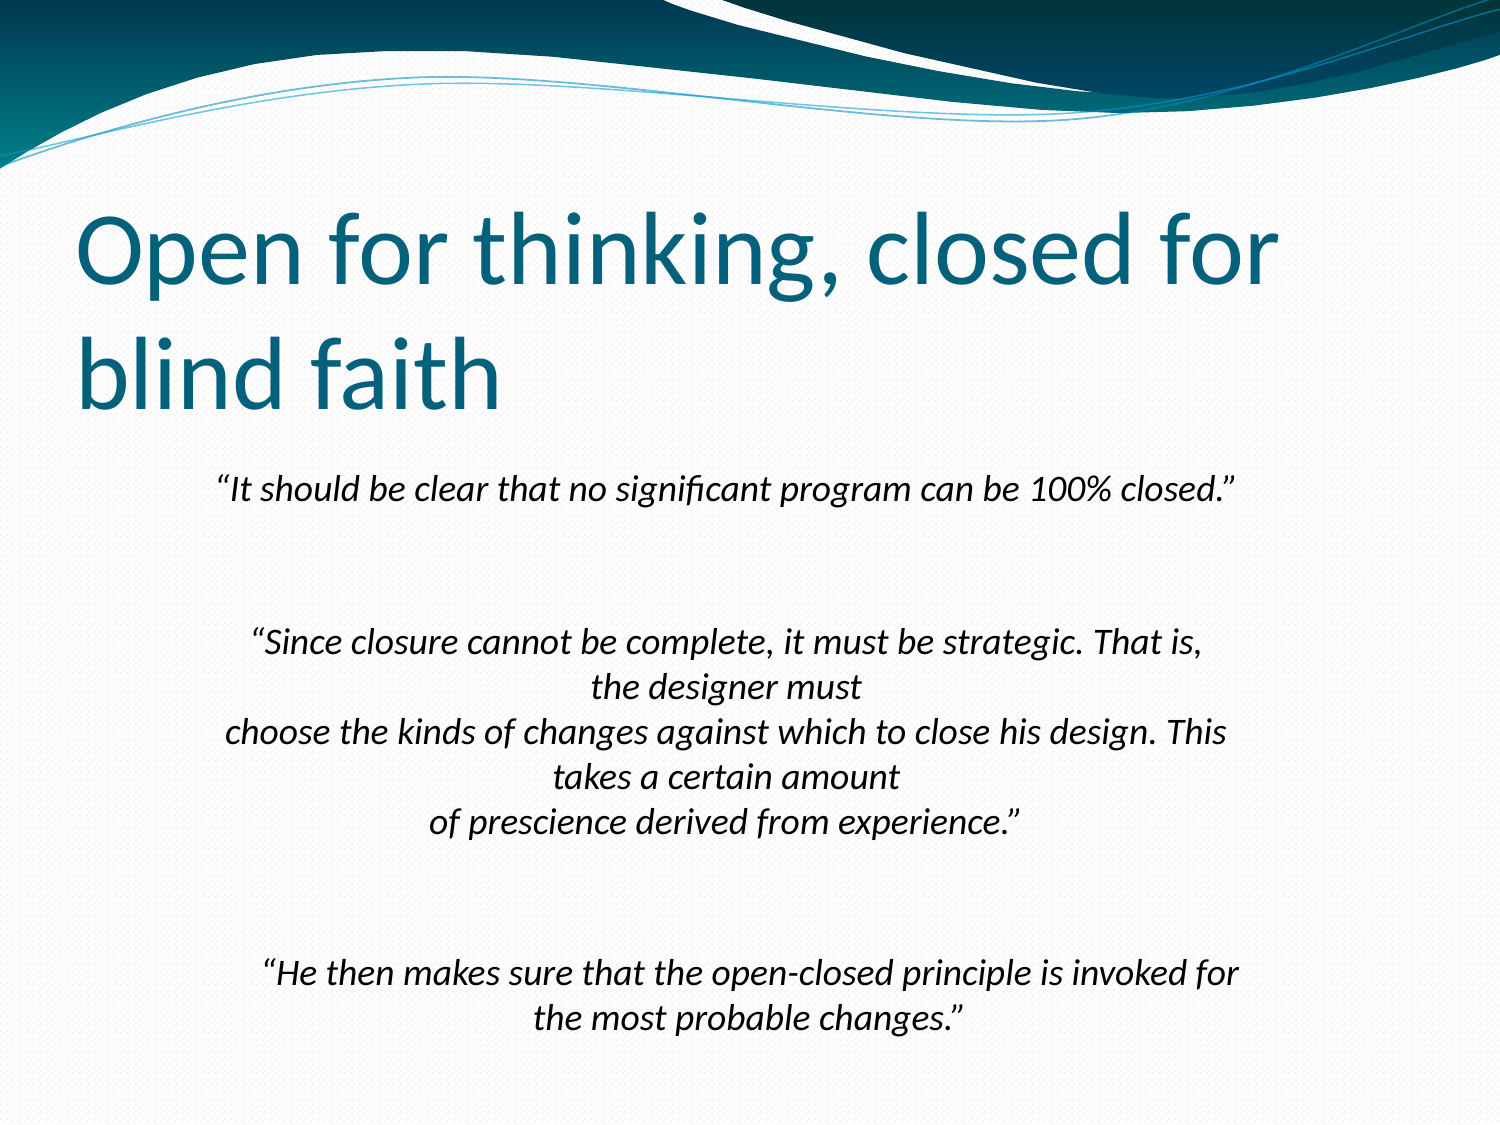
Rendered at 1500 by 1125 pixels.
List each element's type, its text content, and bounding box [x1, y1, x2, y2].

text_box “It should be clear that no signiﬁcant program can be 100% closed.” [183, 456, 1270, 517]
text_box “Since closure cannot be complete, it must be strategic. That is, the designer must choose the kinds of changes against which to close his design. This takes a certain amount of prescience derived from experience.” [206, 609, 1247, 853]
title Open for thinking, closed for blind faith [75, 172, 1426, 361]
text_box “He then makes sure that the open-closed principle is invoked for the most probable changes.” [230, 940, 1270, 1047]
